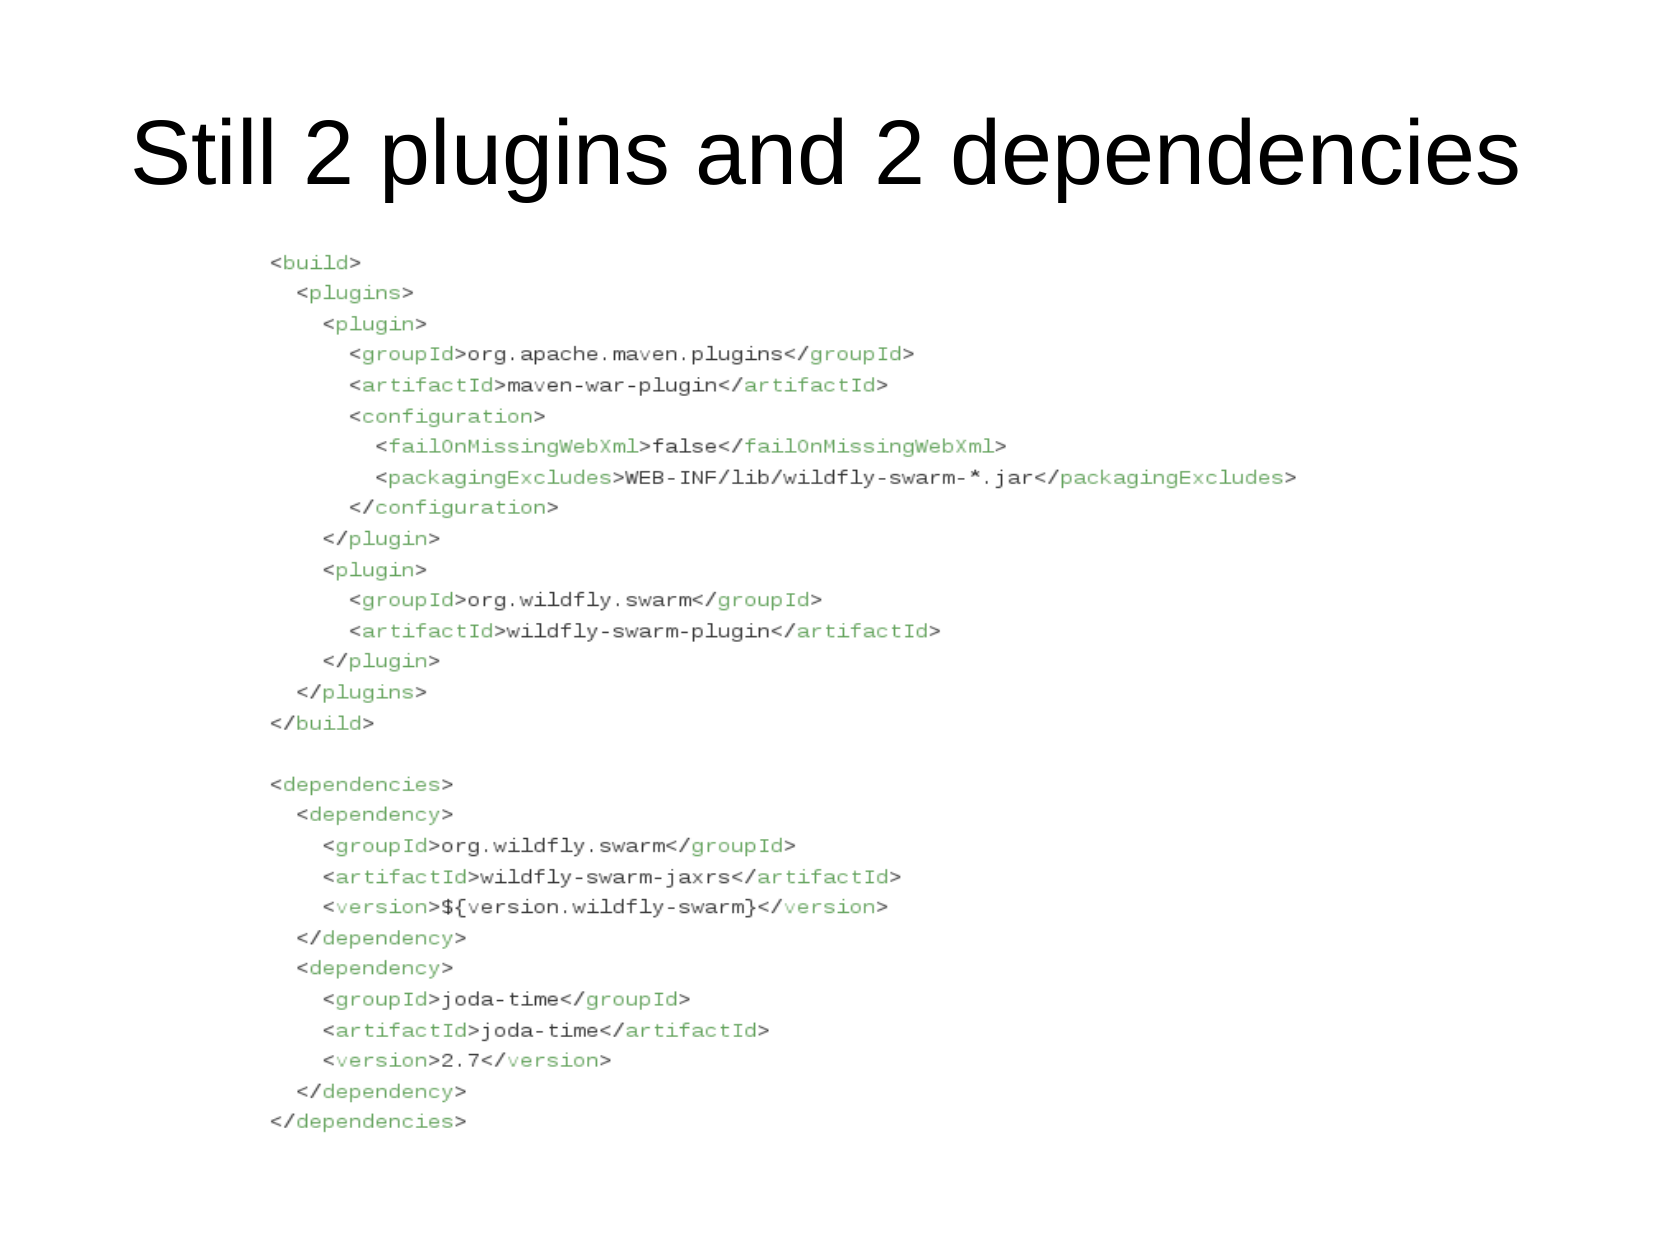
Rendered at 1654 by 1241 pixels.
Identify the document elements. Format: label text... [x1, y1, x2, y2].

title Still 2 plugins and 2 dependencies [82, 49, 1571, 257]
picture [255, 241, 1365, 1156]
